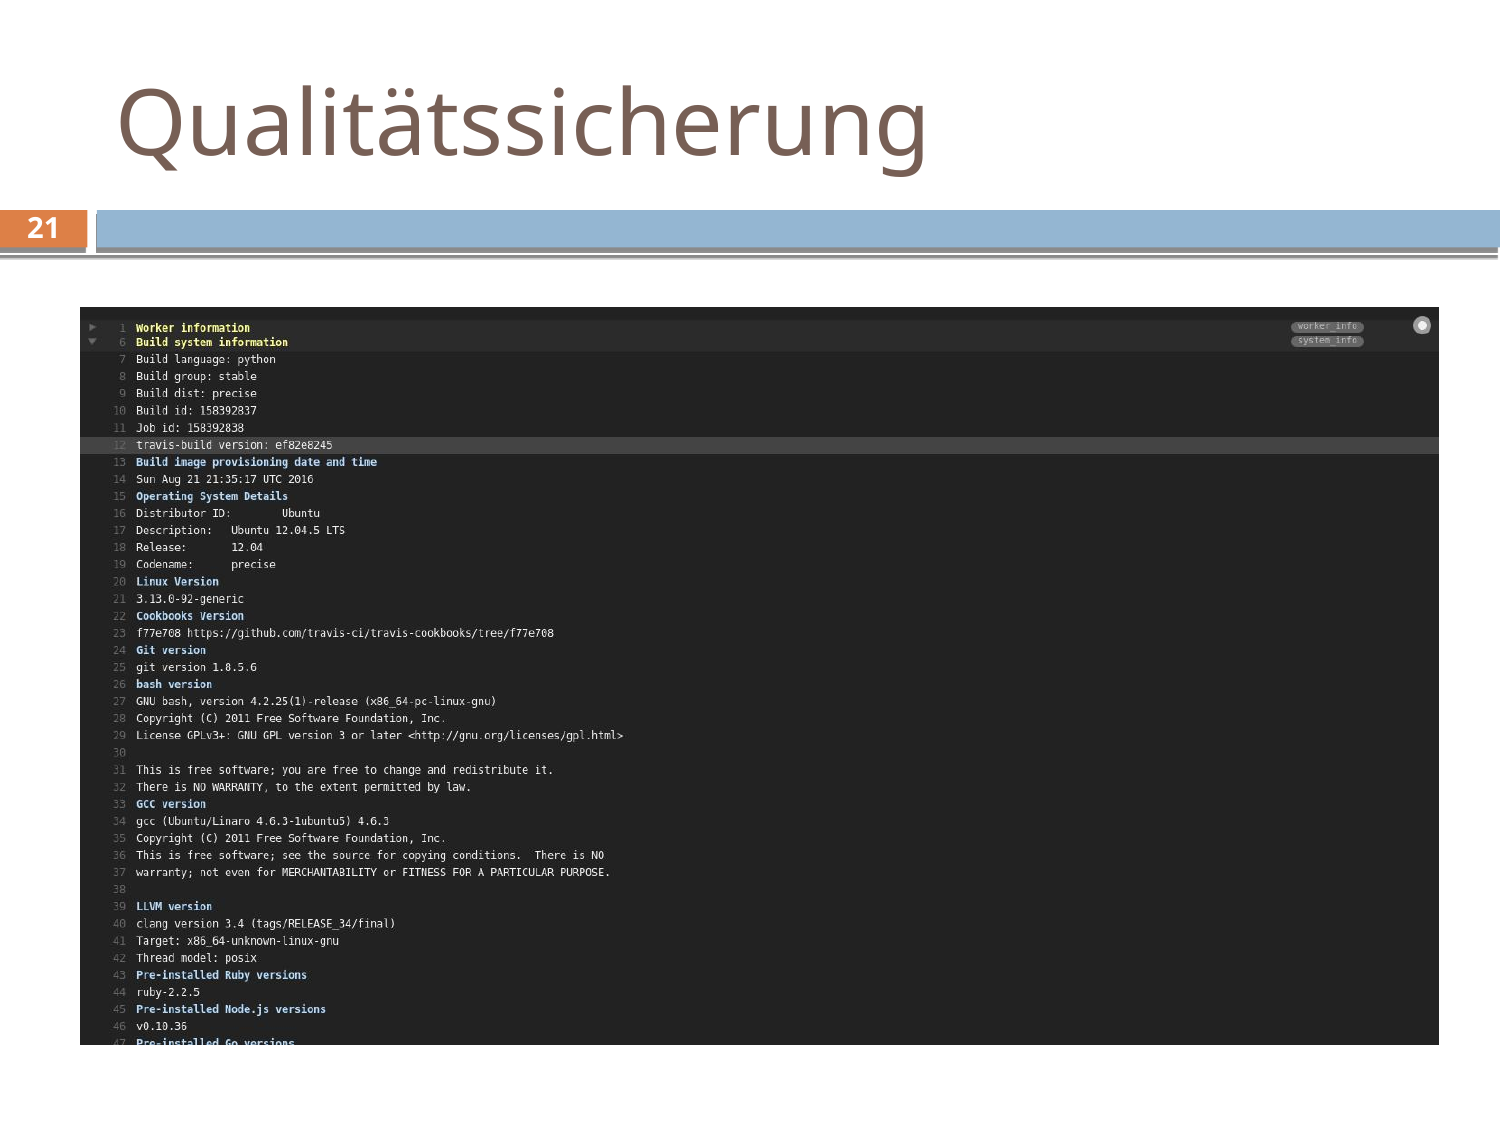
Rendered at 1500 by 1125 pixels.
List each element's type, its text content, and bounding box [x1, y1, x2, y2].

picture [80, 307, 1439, 1045]
title Qualitätssicherung [100, 37, 1438, 200]
